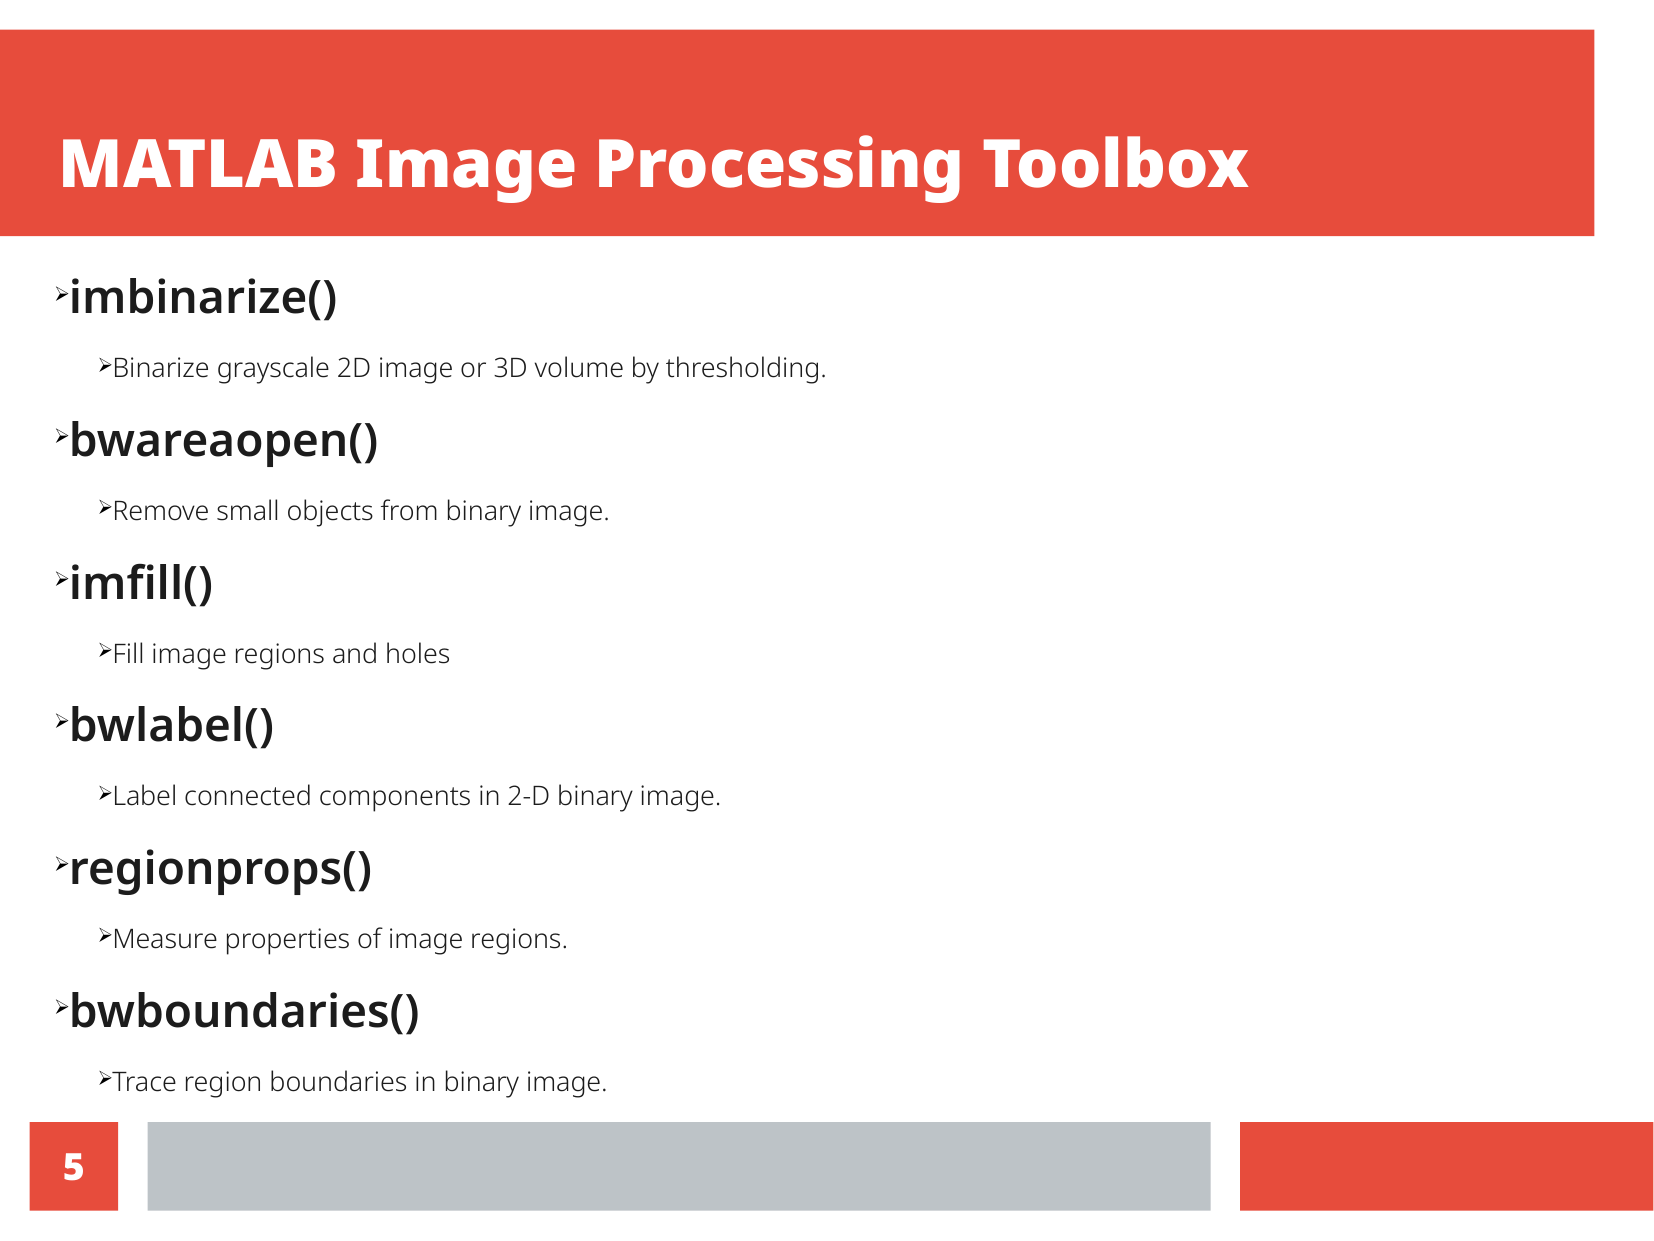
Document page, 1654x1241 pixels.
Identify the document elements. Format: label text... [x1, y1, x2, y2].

title MATLAB Image Processing Toolbox [59, 59, 1595, 207]
list imbinarize() Binarize grayscale 2D image or 3D volume by thresholding. bwareaopen() Remove small objects from binary image. imfill() Fill image regions and holes bwlabel() Label connected components in 2-D binary image. regionprops() Measure properties of image regions. bwboundaries() Trace region boundaries in binary image. [54, 264, 1561, 1111]
